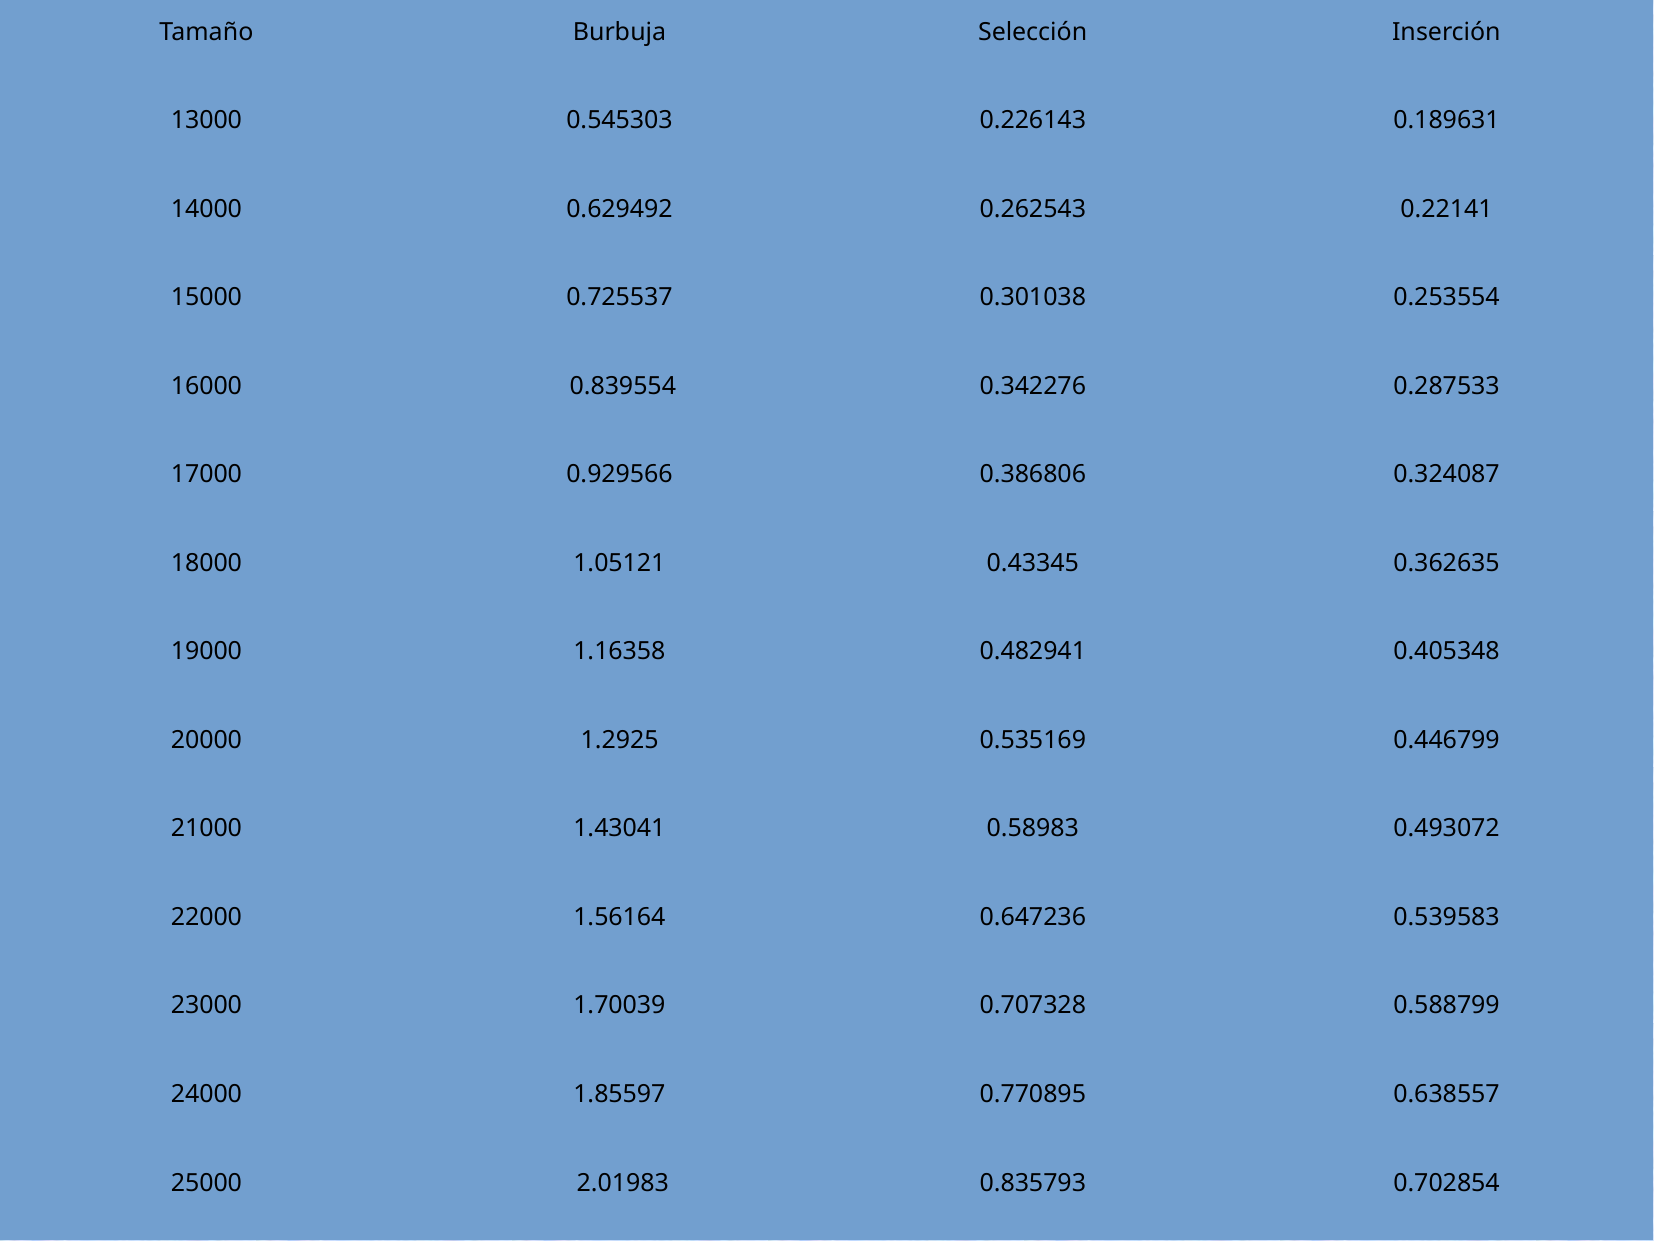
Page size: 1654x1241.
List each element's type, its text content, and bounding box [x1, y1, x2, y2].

table_cell 0.707328 [826, 974, 1240, 1062]
table_cell 0.535169 [826, 708, 1240, 797]
table_cell 0.405348 [1240, 620, 1653, 708]
table_cell 1.16358 [413, 620, 826, 708]
table_cell 0.839554 [413, 354, 826, 443]
table_cell 21000 [0, 797, 413, 885]
table_cell 16000 [0, 354, 413, 443]
table_header Inserción [1240, 0, 1653, 89]
table_cell 0.647236 [826, 885, 1240, 974]
table_cell 0.226143 [826, 89, 1240, 177]
table_cell 0.638557 [1240, 1062, 1653, 1151]
table_cell 0.539583 [1240, 885, 1653, 974]
table_cell 13000 [0, 89, 413, 177]
table_cell 19000 [0, 620, 413, 708]
table_cell 0.262543 [826, 177, 1240, 266]
table_cell 0.702854 [1240, 1151, 1653, 1240]
table_cell 18000 [0, 531, 413, 620]
table_cell 0.629492 [413, 177, 826, 266]
table_header Selección [826, 0, 1240, 89]
table_cell 22000 [0, 885, 413, 974]
table_cell 0.301038 [826, 266, 1240, 354]
table_cell 0.22141 [1240, 177, 1653, 266]
table_cell 0.770895 [826, 1062, 1240, 1151]
table_cell 0.386806 [826, 443, 1240, 531]
table_cell 0.58983 [826, 797, 1240, 885]
table_cell 0.493072 [1240, 797, 1653, 885]
table_cell 0.482941 [826, 620, 1240, 708]
table_cell 0.253554 [1240, 266, 1653, 354]
table_cell 25000 [0, 1151, 413, 1240]
table_cell 20000 [0, 708, 413, 797]
table_cell 17000 [0, 443, 413, 531]
table_cell 0.725537 [413, 266, 826, 354]
table_cell 1.70039 [413, 974, 826, 1062]
table_cell 0.929566 [413, 443, 826, 531]
table_cell 0.545303 [413, 89, 826, 177]
table_header Burbuja [413, 0, 826, 89]
table_cell 0.362635 [1240, 531, 1653, 620]
table_cell 1.05121 [413, 531, 826, 620]
table_cell 14000 [0, 177, 413, 266]
table_cell 1.43041 [413, 797, 826, 885]
table_cell 2.01983 [413, 1151, 826, 1240]
table_header Tamaño [0, 0, 413, 89]
table_cell 0.588799 [1240, 974, 1653, 1062]
table_cell 0.446799 [1240, 708, 1653, 797]
table_cell 1.56164 [413, 885, 826, 974]
table_cell 15000 [0, 266, 413, 354]
table_cell 0.324087 [1240, 443, 1653, 531]
table_cell 1.2925 [413, 708, 826, 797]
table_cell 1.85597 [413, 1062, 826, 1151]
table_cell 0.342276 [826, 354, 1240, 443]
table_cell 0.835793 [826, 1151, 1240, 1240]
table_cell 0.287533 [1240, 354, 1653, 443]
table_cell 24000 [0, 1062, 413, 1151]
table_cell 0.189631 [1240, 89, 1653, 177]
table_cell 0.43345 [826, 531, 1240, 620]
table_cell 23000 [0, 974, 413, 1062]
